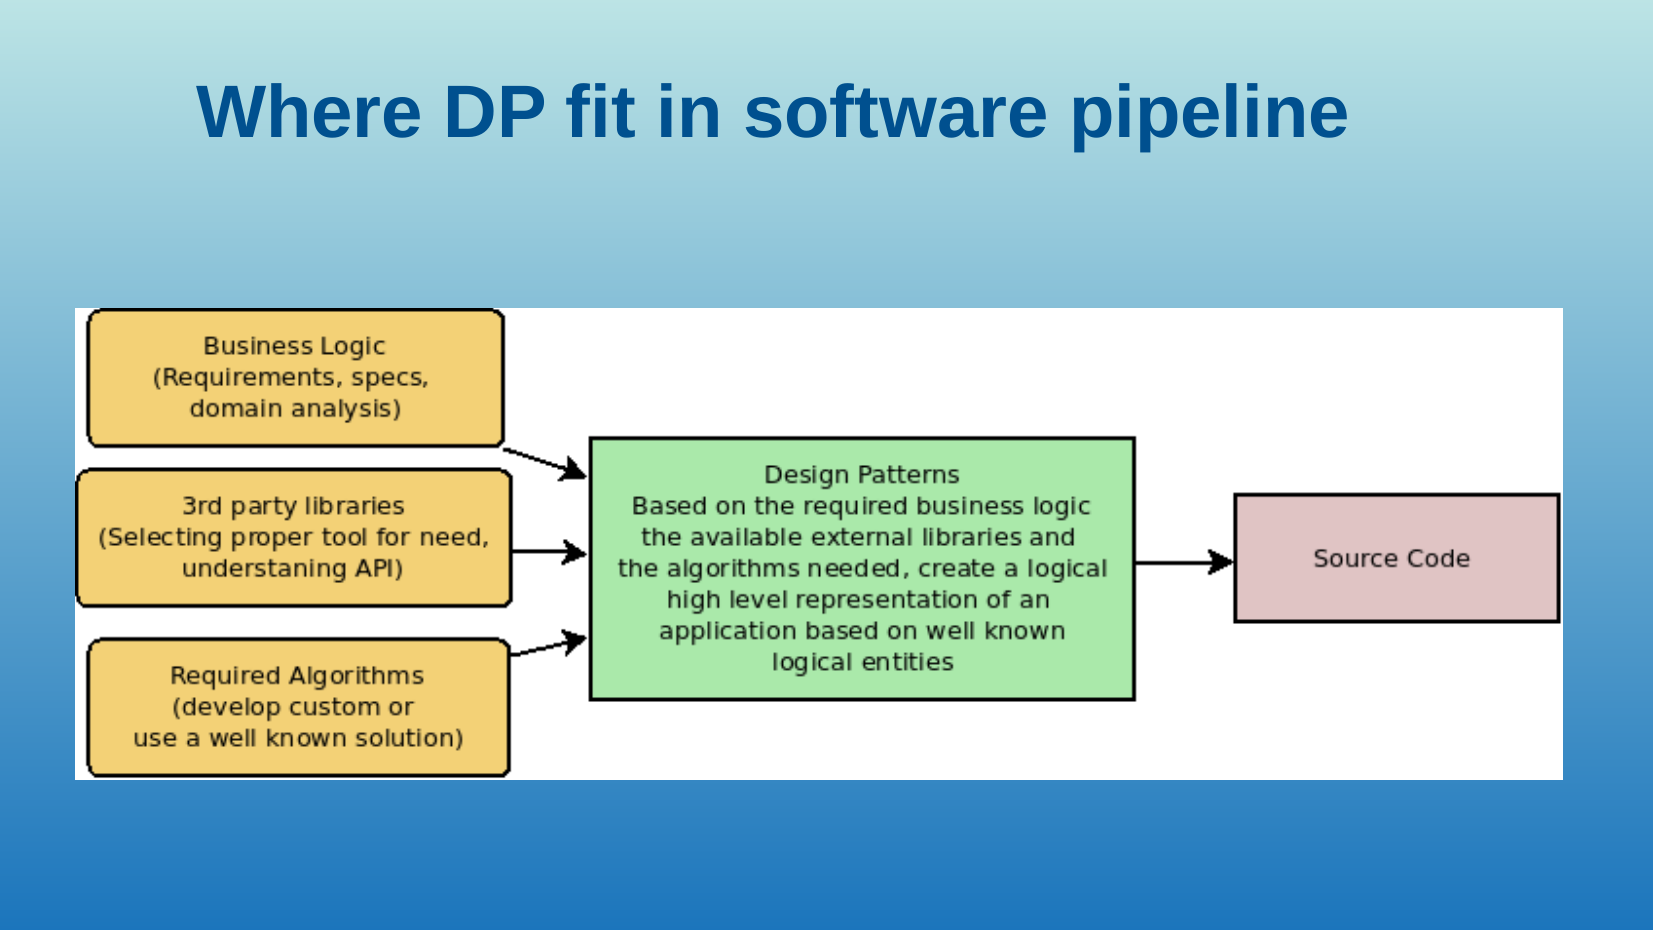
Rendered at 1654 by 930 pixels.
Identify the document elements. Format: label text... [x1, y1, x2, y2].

title Where DP fit in software pipeline [82, 29, 1486, 196]
picture [75, 308, 1563, 781]
